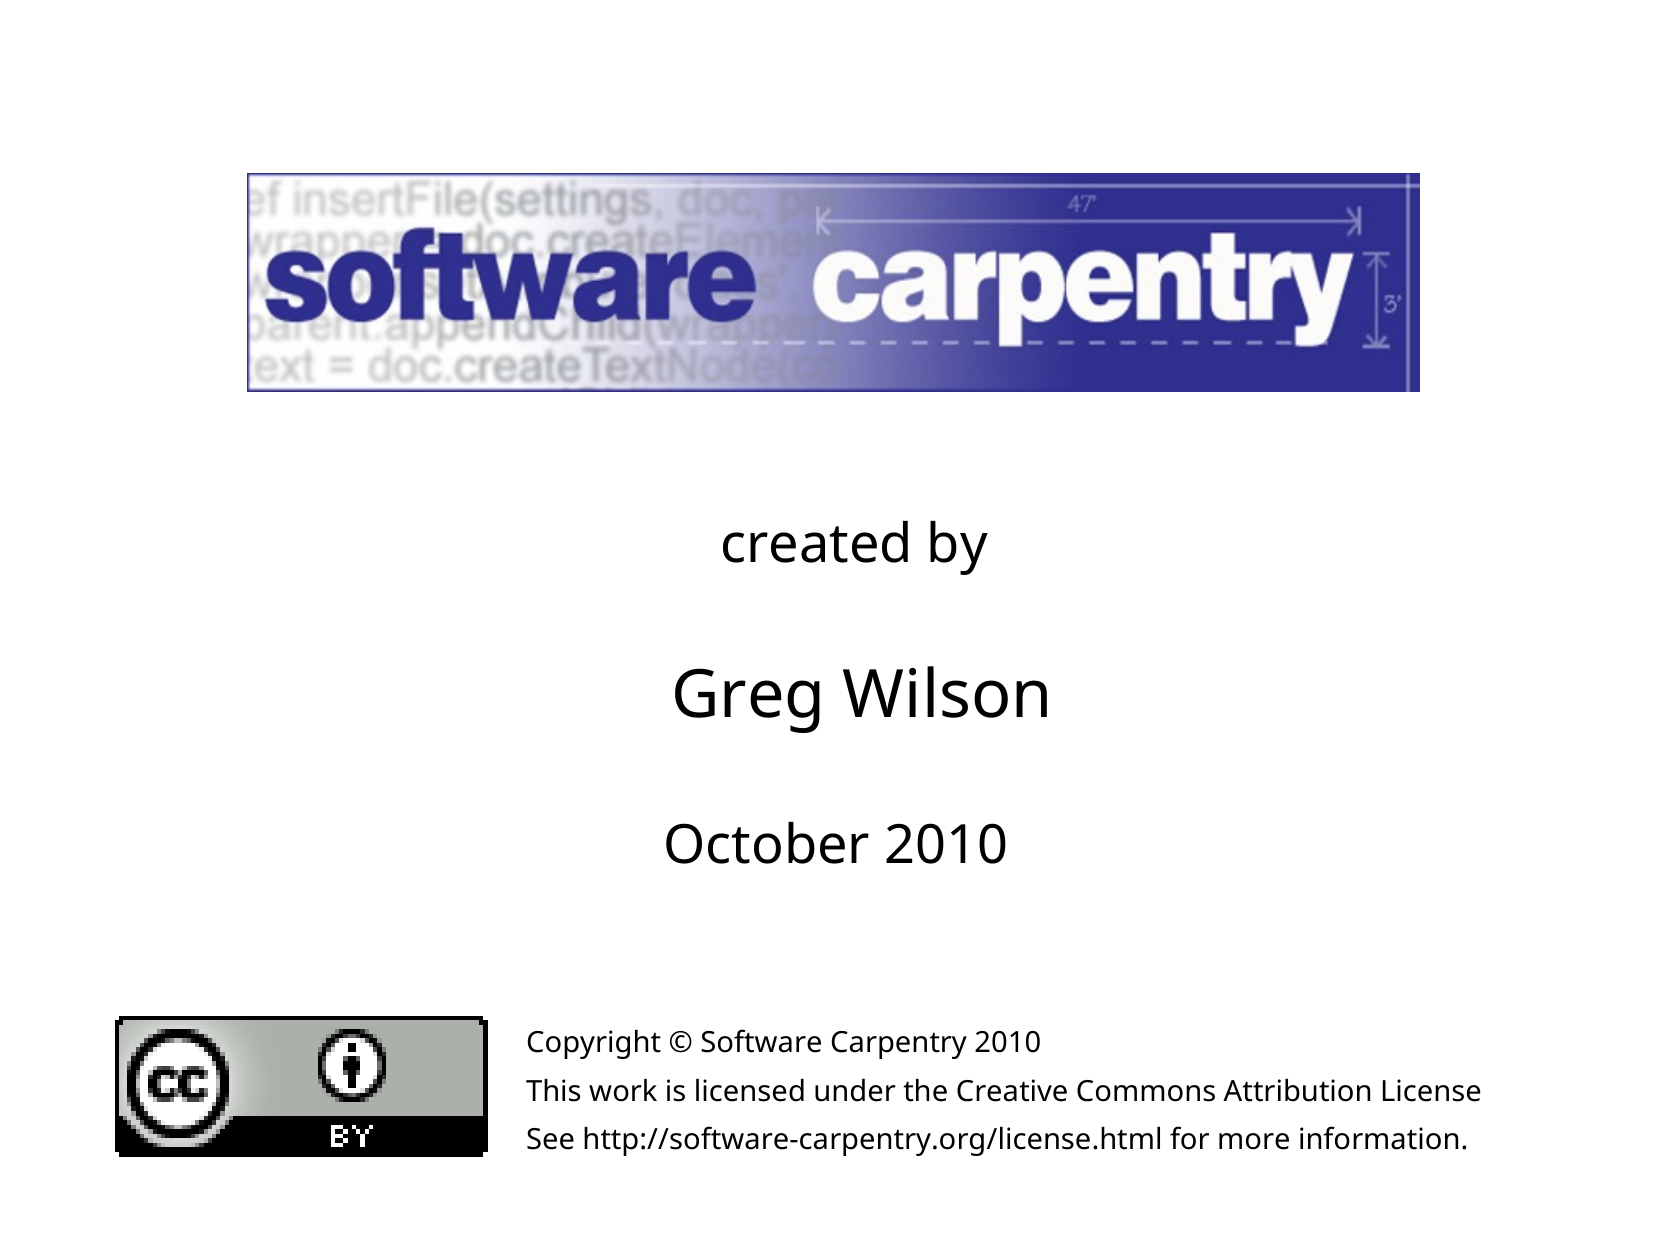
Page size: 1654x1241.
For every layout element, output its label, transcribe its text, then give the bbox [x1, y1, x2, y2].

text_box October 2010 [618, 800, 1054, 882]
text_box Copyright © Software Carpentry 2010 This work is licensed under the Creative Commons Attribution License See http://software-carpentry.org/license.html for more information. [511, 1014, 1574, 1164]
text_box Greg Wilson [656, 641, 1017, 739]
picture [115, 1016, 488, 1158]
picture [247, 173, 1420, 392]
text_box created by [705, 499, 967, 581]
